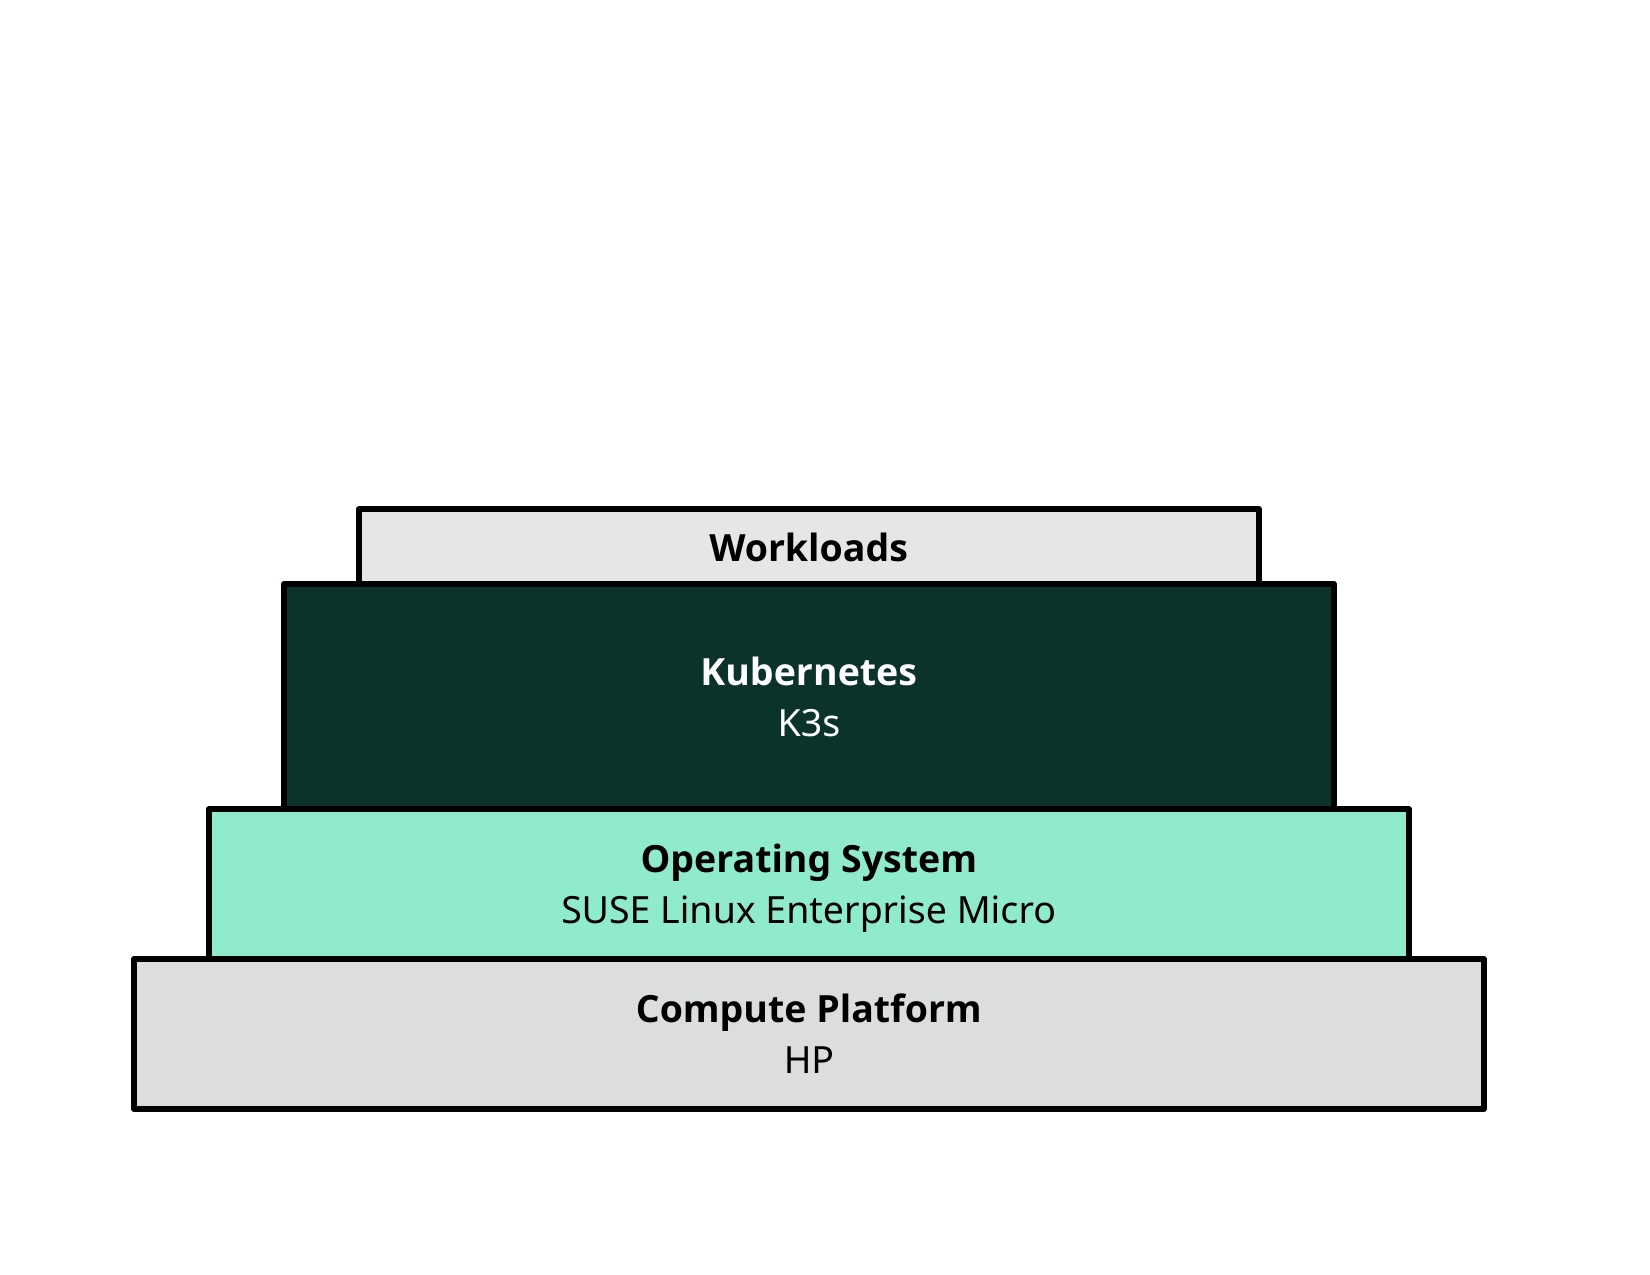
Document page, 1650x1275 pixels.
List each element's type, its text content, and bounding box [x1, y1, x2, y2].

text_box Workloads [358, 508, 1259, 584]
text_box Operating System SUSE Linux Enterprise Micro [208, 809, 1409, 960]
text_box Kubernetes K3s [283, 583, 1334, 809]
text_box Compute Platform HP [133, 958, 1484, 1109]
